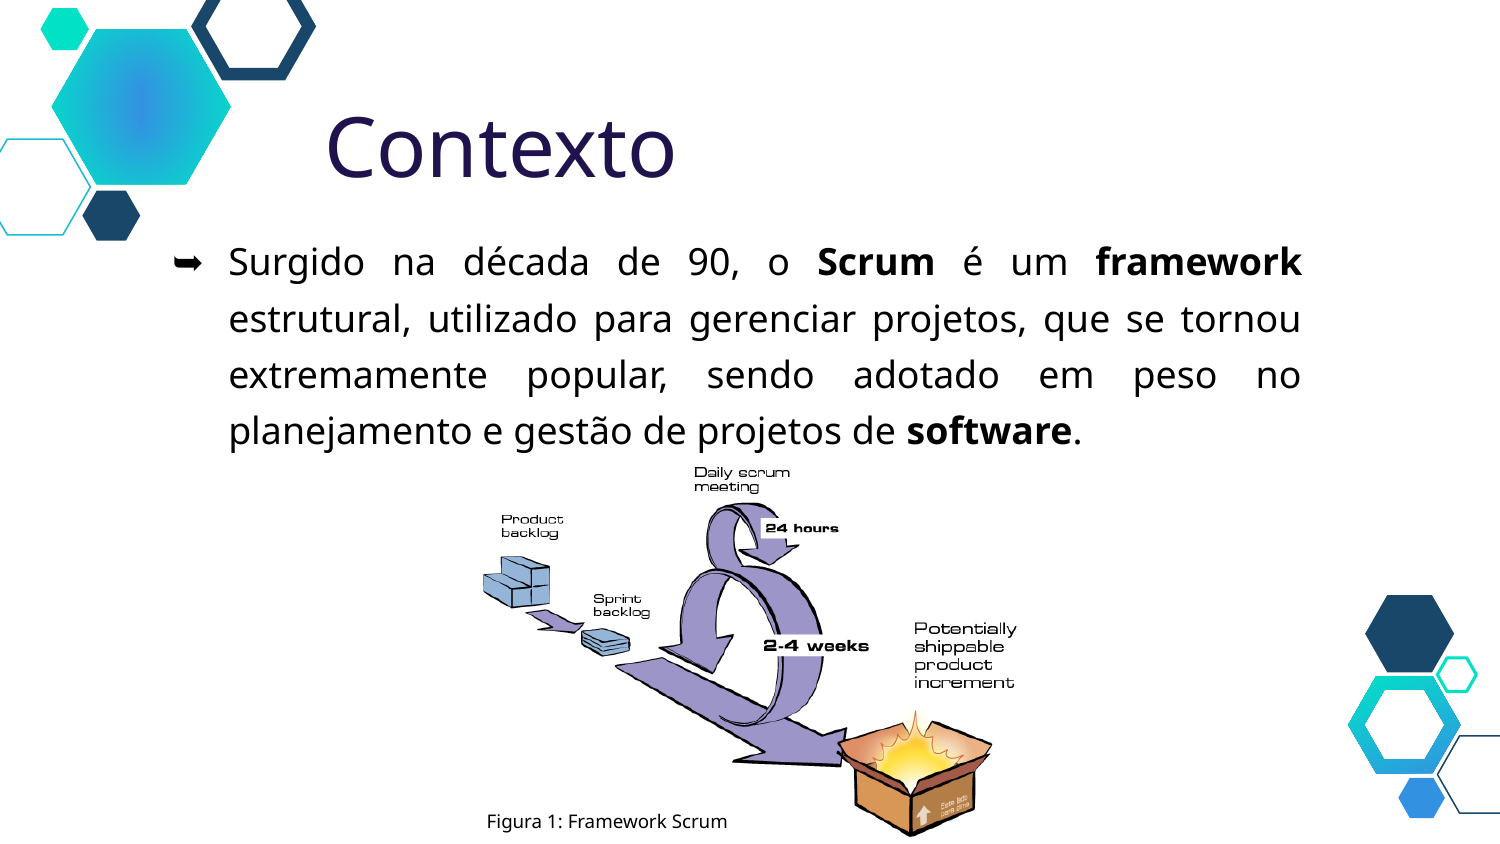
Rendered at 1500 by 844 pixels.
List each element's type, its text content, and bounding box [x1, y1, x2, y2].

text_box Figura 1: Framework Scrum [471, 795, 750, 844]
list Surgido na década de 90, o Scrum é um framework estrutural, utilizado para gerenciar projetos, que se tornou extremamente popular, sendo adotado em peso no planejamento e gestão de projetos de software. [138, 212, 1318, 467]
picture [483, 466, 1017, 837]
title Contexto [309, 103, 1121, 209]
